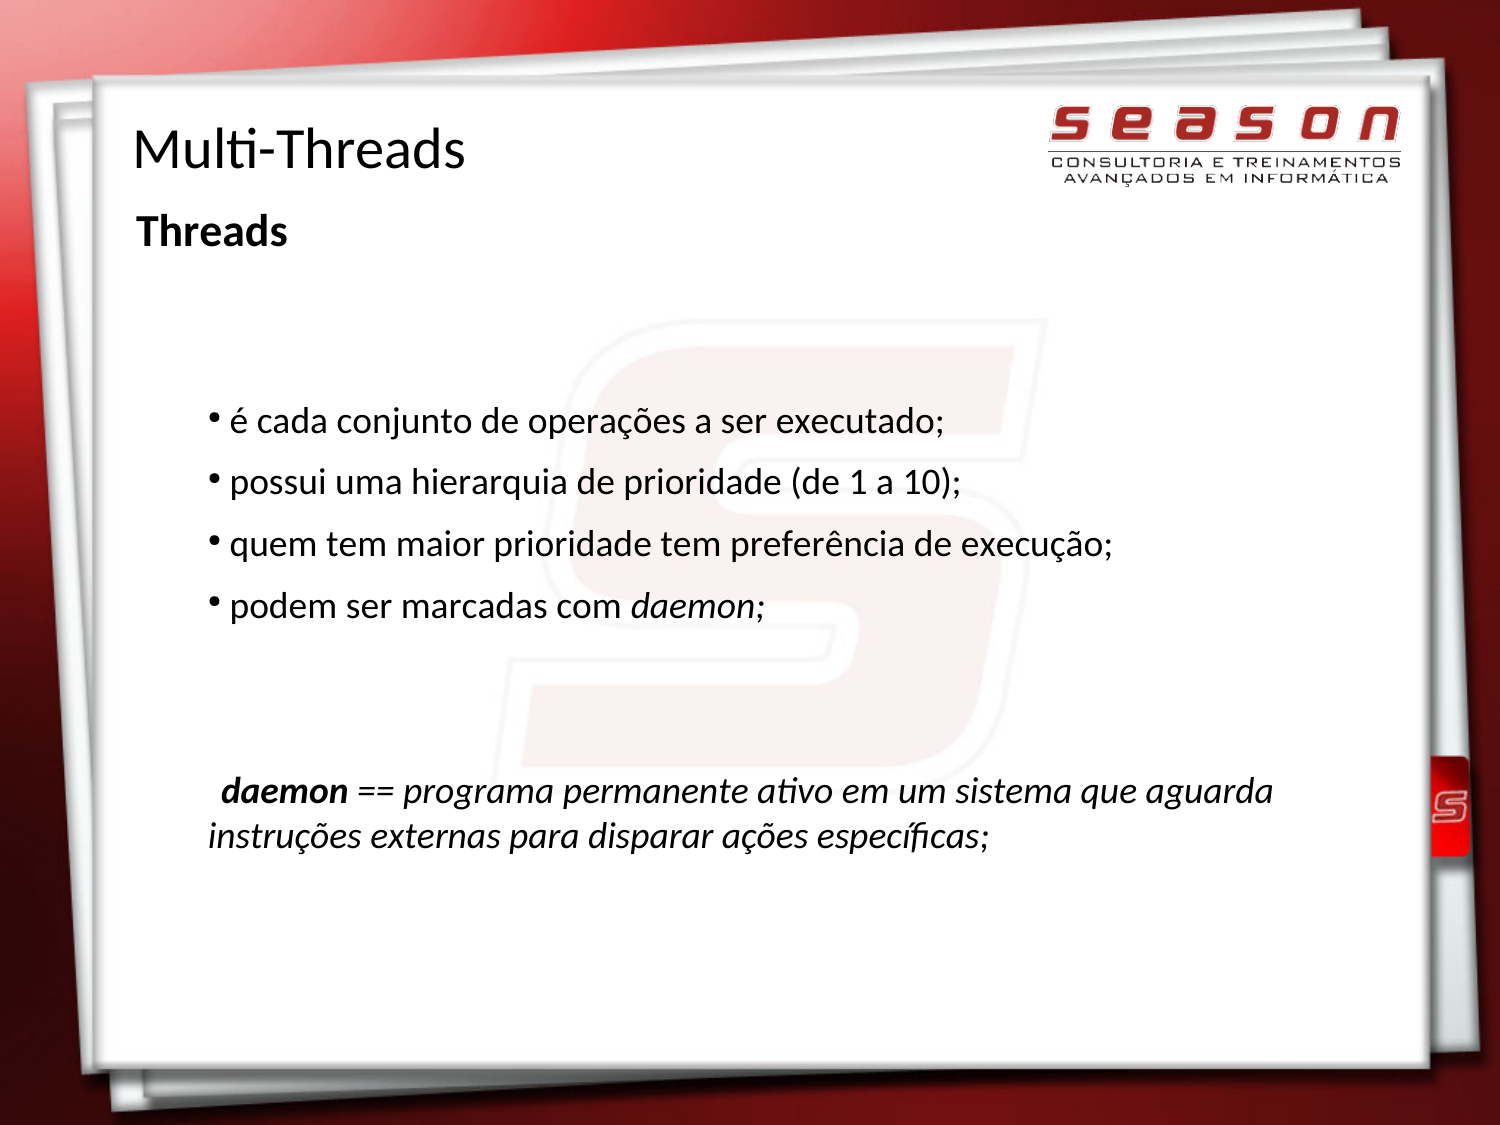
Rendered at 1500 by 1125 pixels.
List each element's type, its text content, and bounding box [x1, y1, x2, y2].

title Multi-Threads [118, 33, 1394, 257]
text_box Threads [119, 200, 1240, 256]
text_box é cada conjunto de operações a ser executado; possui uma hierarquia de prioridade (de 1 a 10); quem tem maior prioridade tem preferência de execução; podem ser marcadas com daemon; daemon == programa permanente ativo em um sistema que aguarda instruções externas para disparar ações específicas; [207, 357, 1328, 894]
picture [0, 0, 1500, 1125]
